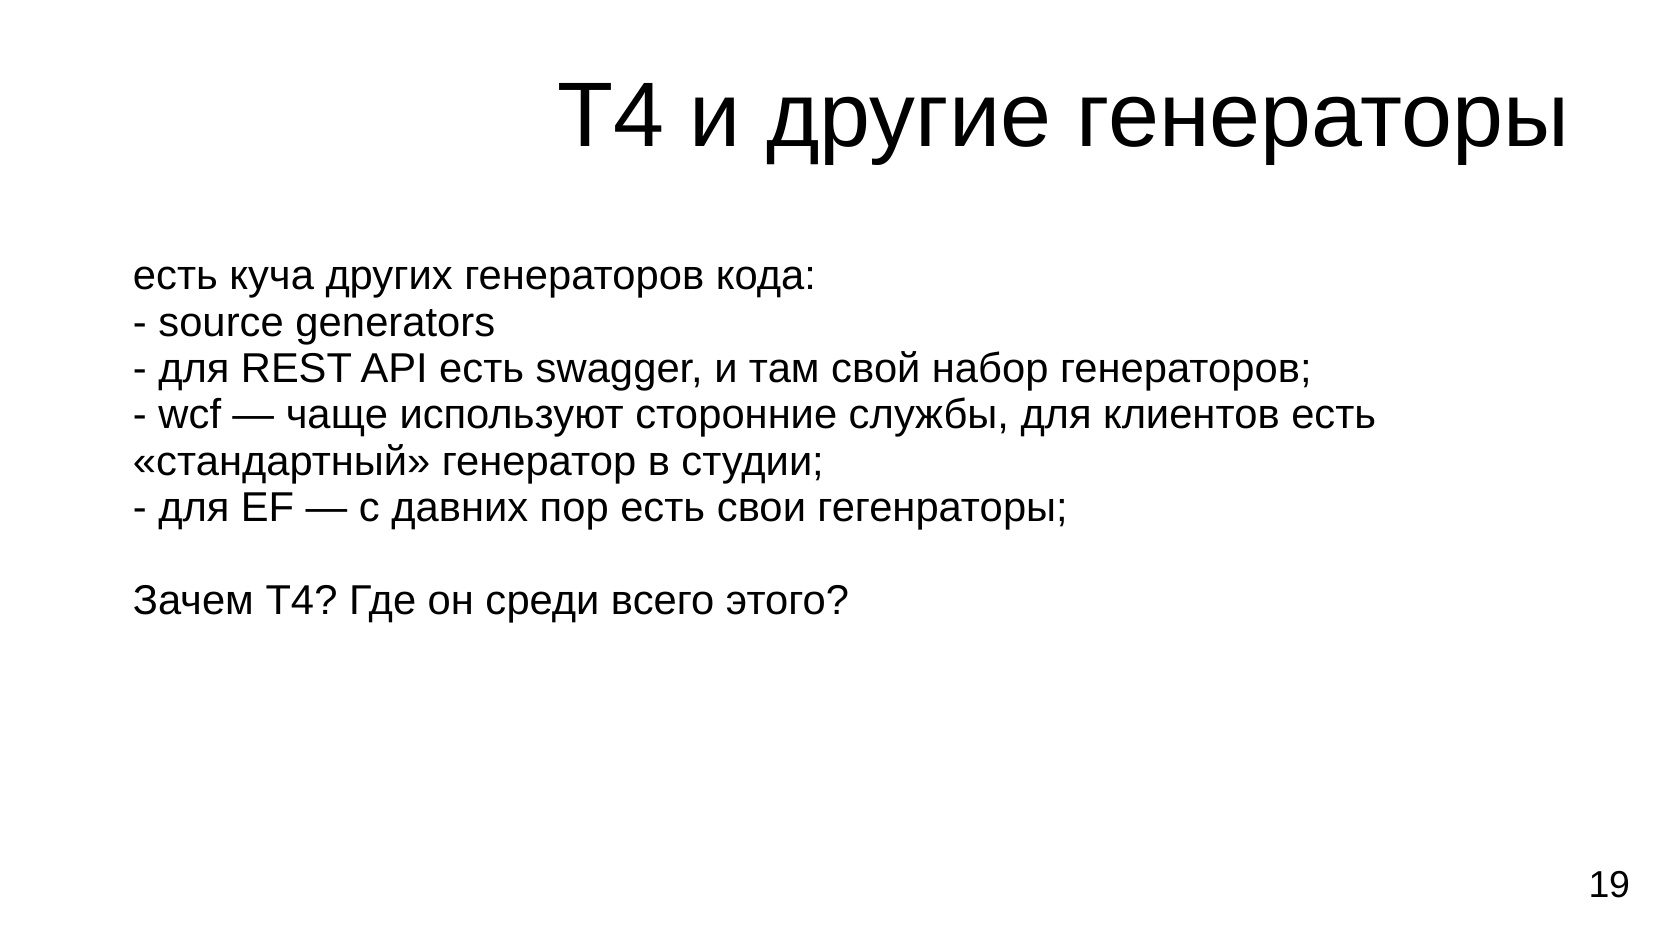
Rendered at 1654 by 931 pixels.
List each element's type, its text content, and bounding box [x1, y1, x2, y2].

text_box <номер> [1518, 856, 1654, 927]
text_box есть куча других генераторов кода: - source generators - для REST API есть swagger, и там свой набор генераторов; - wcf — чаще используют сторонние службы, для клиентов есть «стандартный» генератор в студии; - для EF — с давних пор есть свои гегенраторы; Зачем T4? Где он среди всего этого? [118, 244, 1565, 680]
title T4 и другие генераторы [82, 37, 1571, 193]
